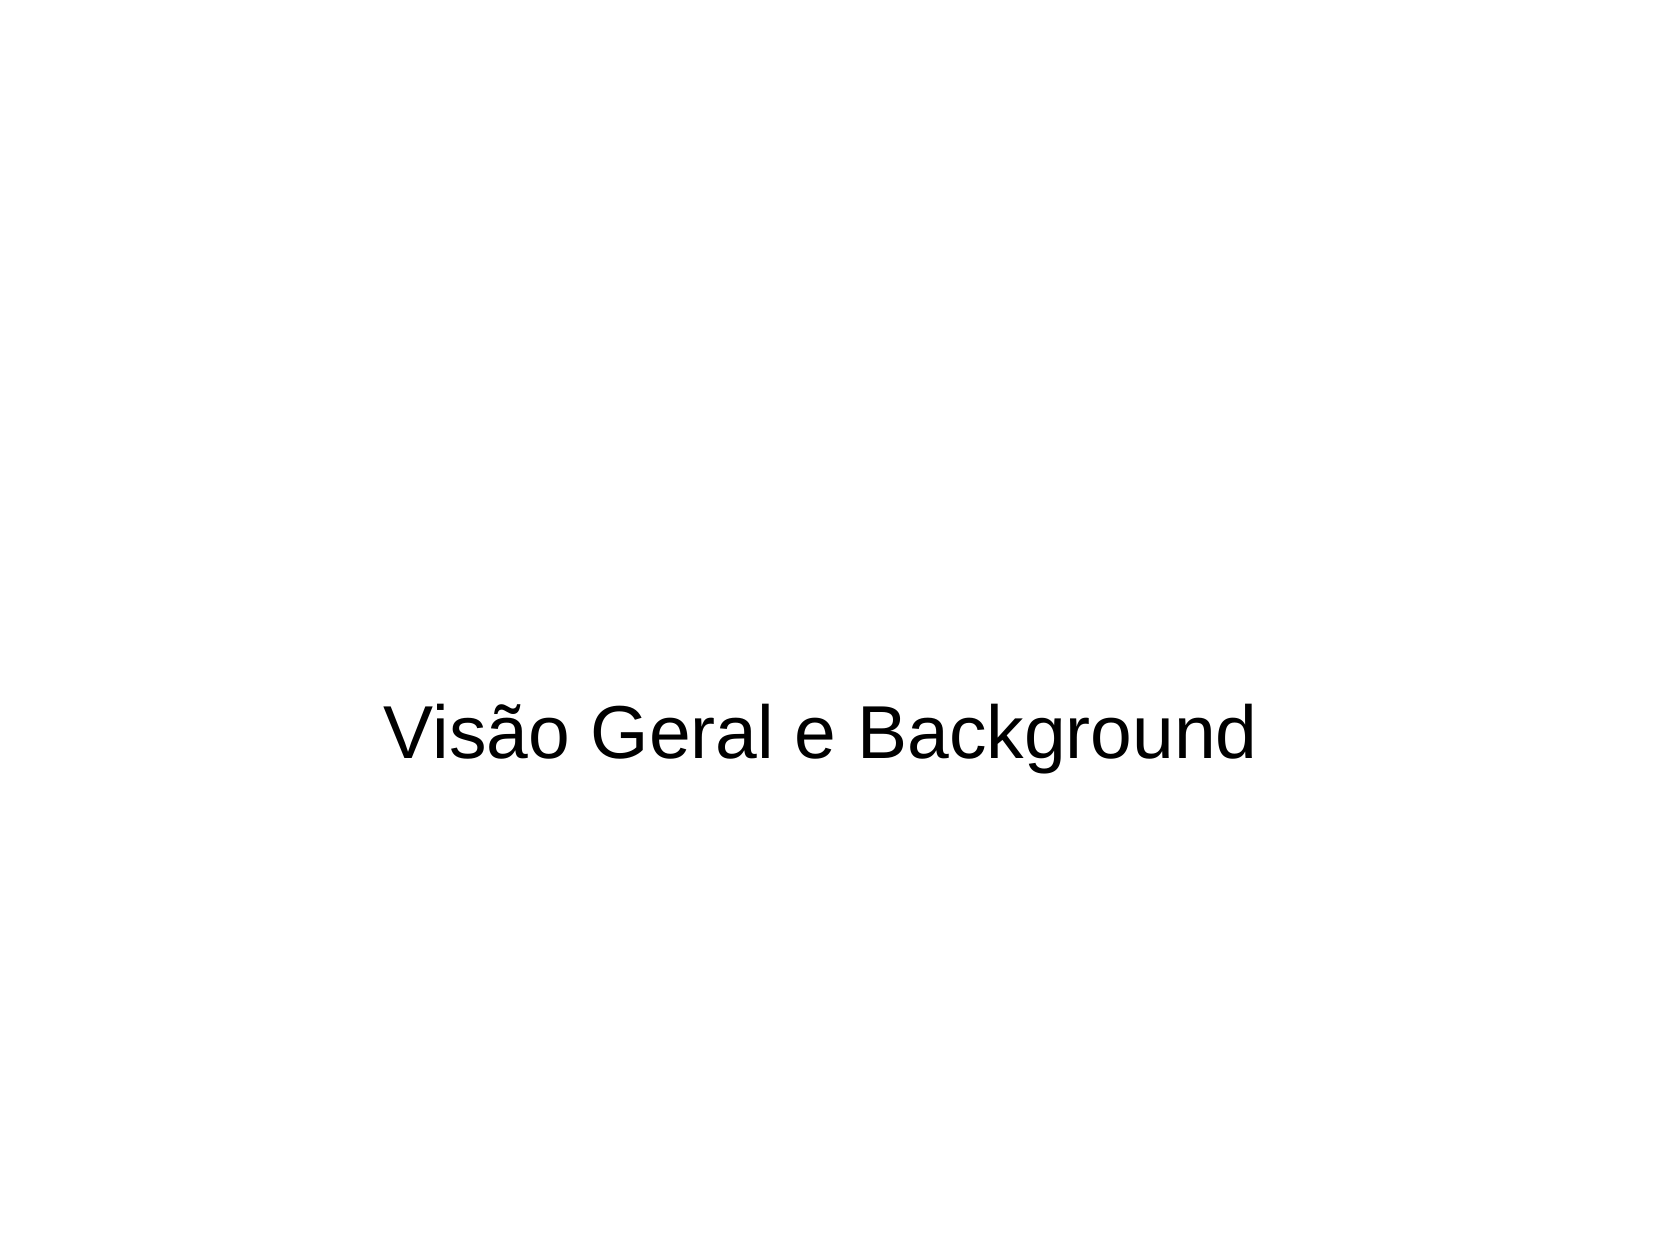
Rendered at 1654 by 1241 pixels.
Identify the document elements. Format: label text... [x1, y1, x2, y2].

subtitle Visão Geral e Background [76, 288, 1565, 1093]
